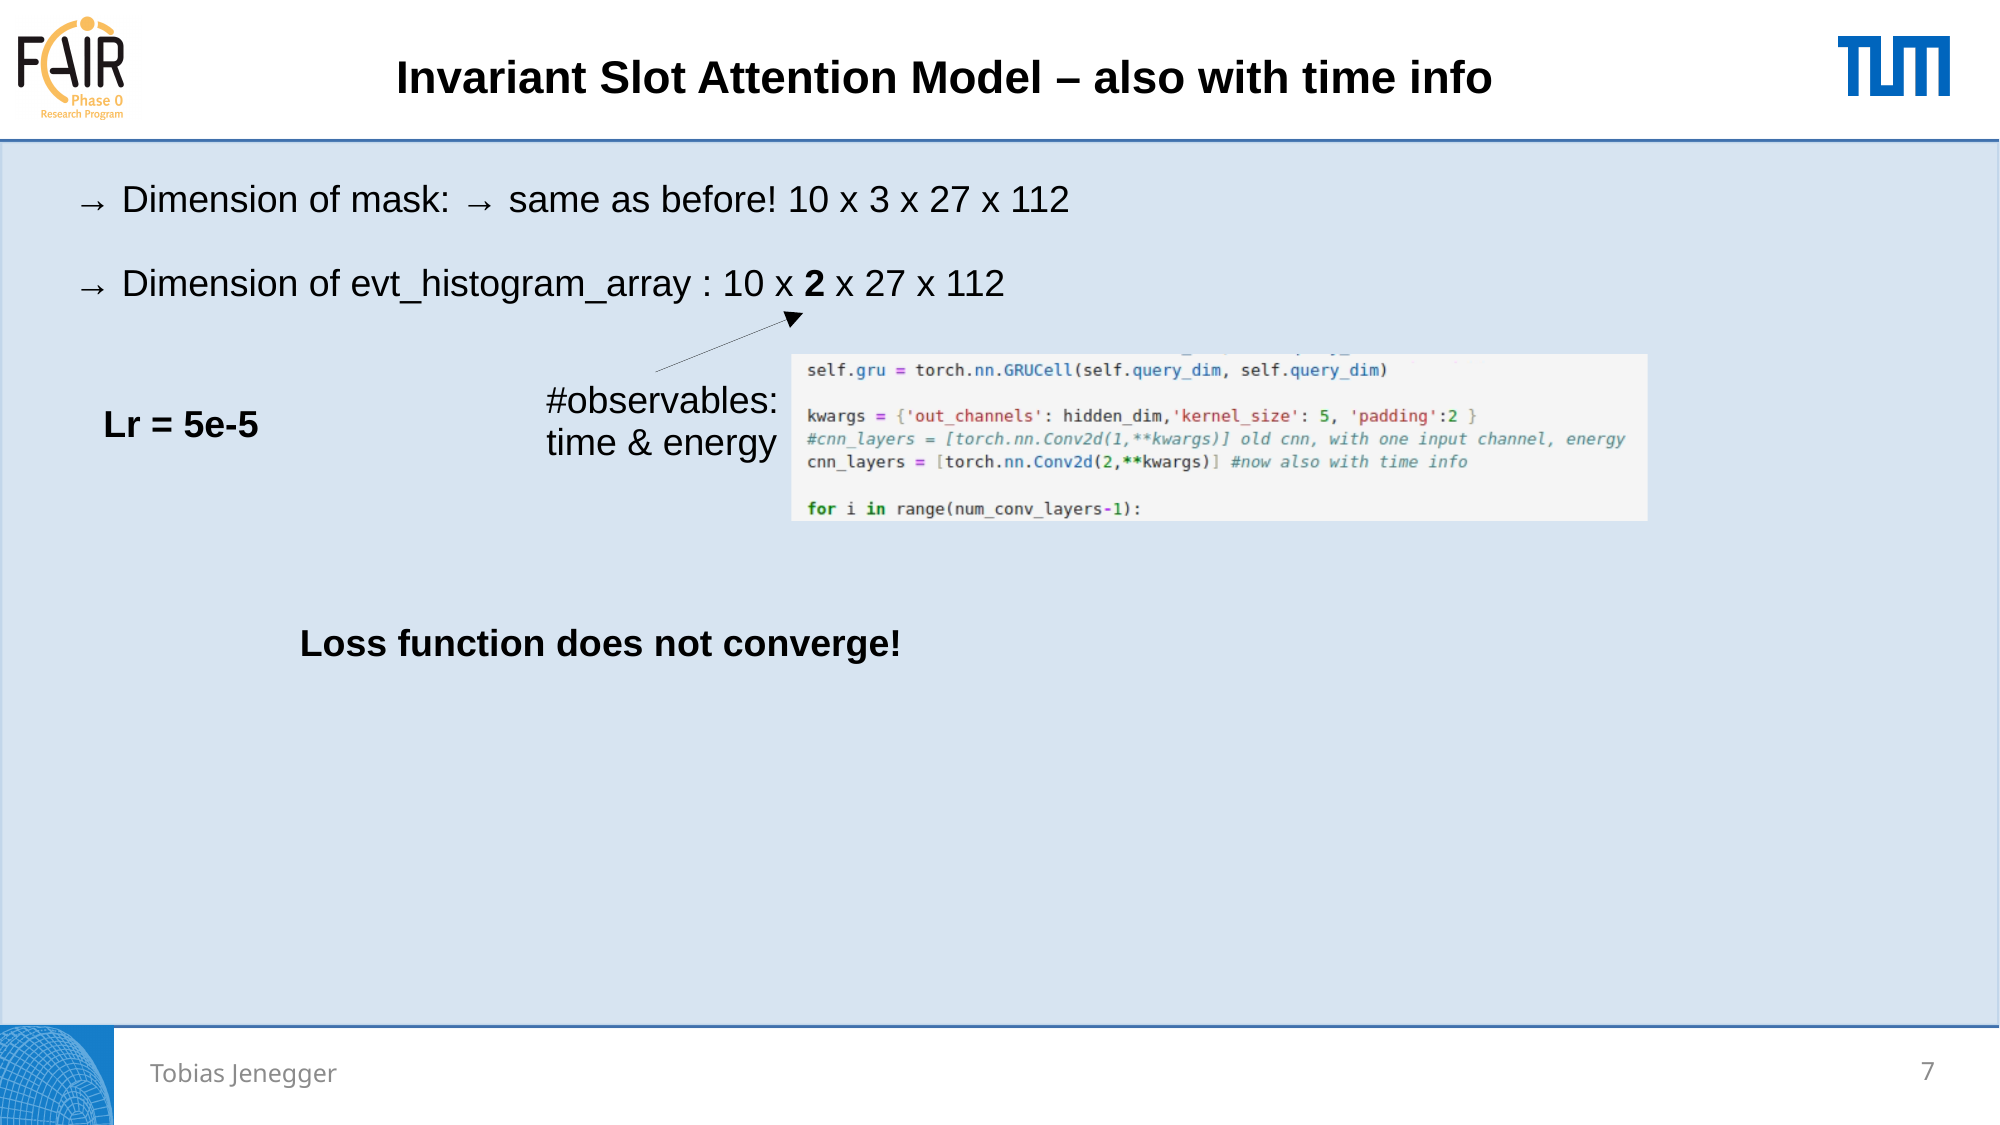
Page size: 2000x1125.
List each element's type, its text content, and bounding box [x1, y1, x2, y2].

picture [15, 15, 142, 120]
text_box → Dimension of mask: → same as before! 10 x 3 x 27 x 112 → Dimension of evt_histogram_array : 10 x 2 x 27 x 112 [59, 171, 1329, 355]
text_box Lr = 5e-5 [88, 395, 532, 453]
text_box #observables: time & energy [531, 372, 791, 471]
picture [0, 1025, 114, 1125]
text_box Invariant Slot Attention Model – also with time info [300, 45, 1591, 112]
text_box Loss function does not converge! [285, 615, 1711, 672]
picture [1838, 36, 1950, 96]
picture [791, 354, 1648, 521]
